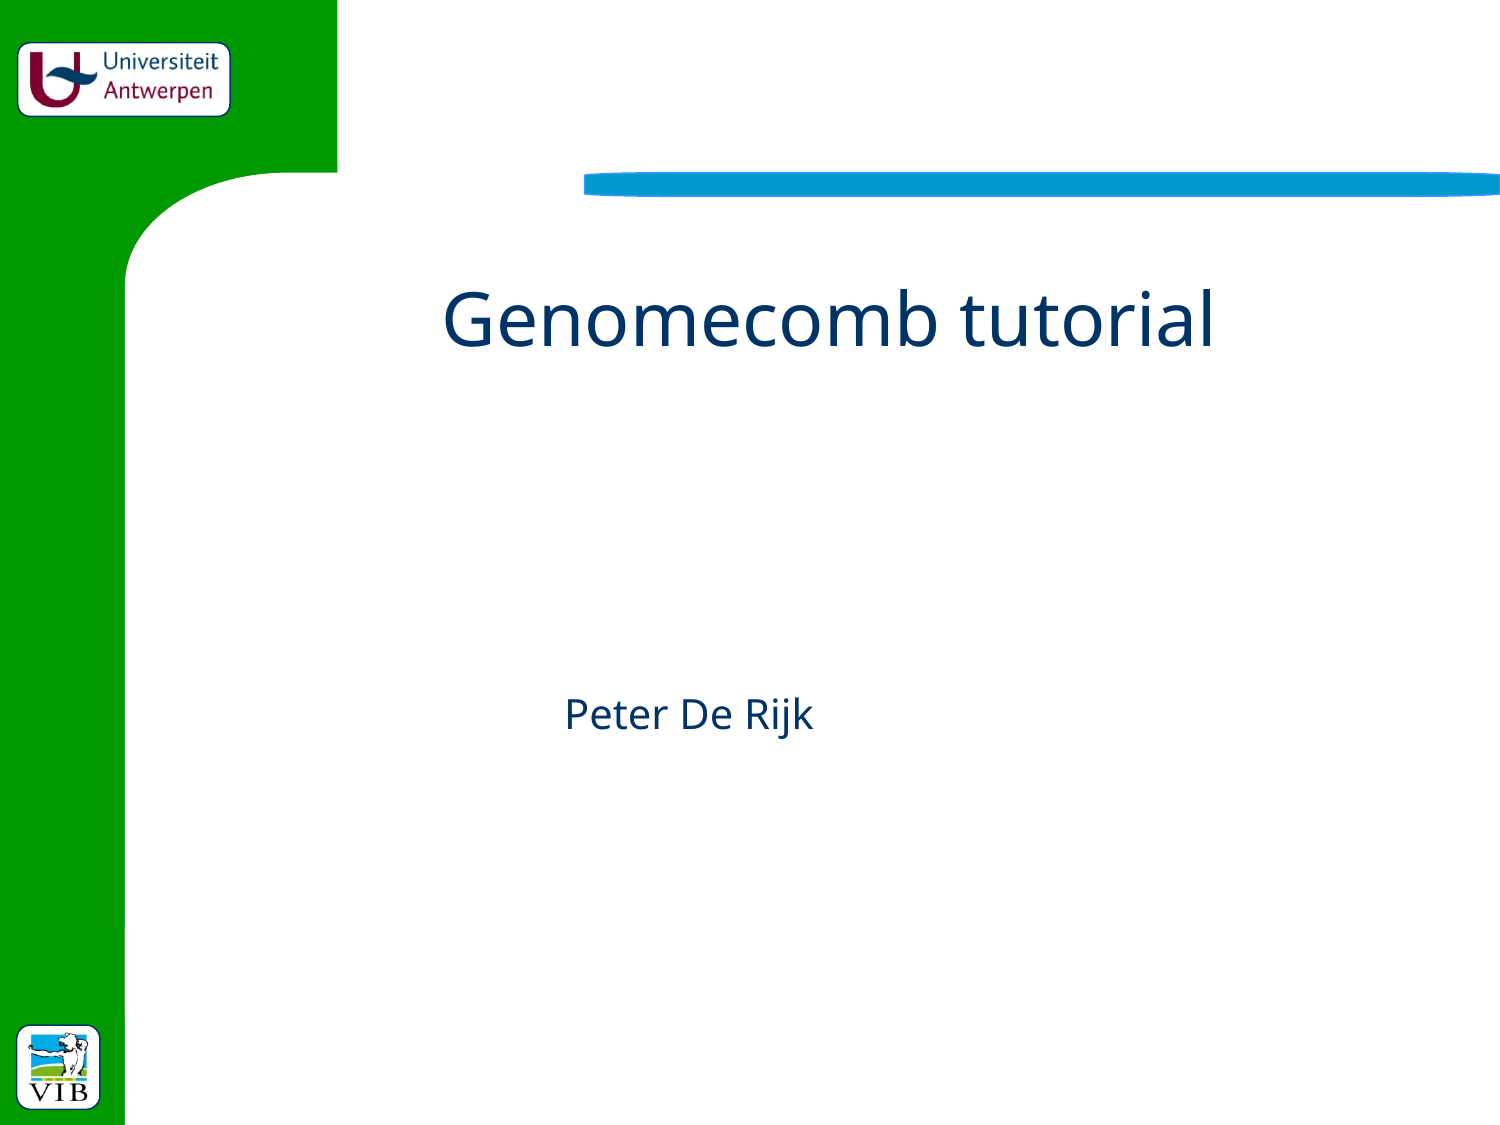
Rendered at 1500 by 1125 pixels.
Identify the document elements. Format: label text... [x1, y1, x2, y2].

text_box Peter De Rijk [549, 680, 1500, 776]
picture [25, 47, 223, 112]
title Genomecomb tutorial [159, 196, 1500, 438]
picture [25, 1029, 91, 1107]
